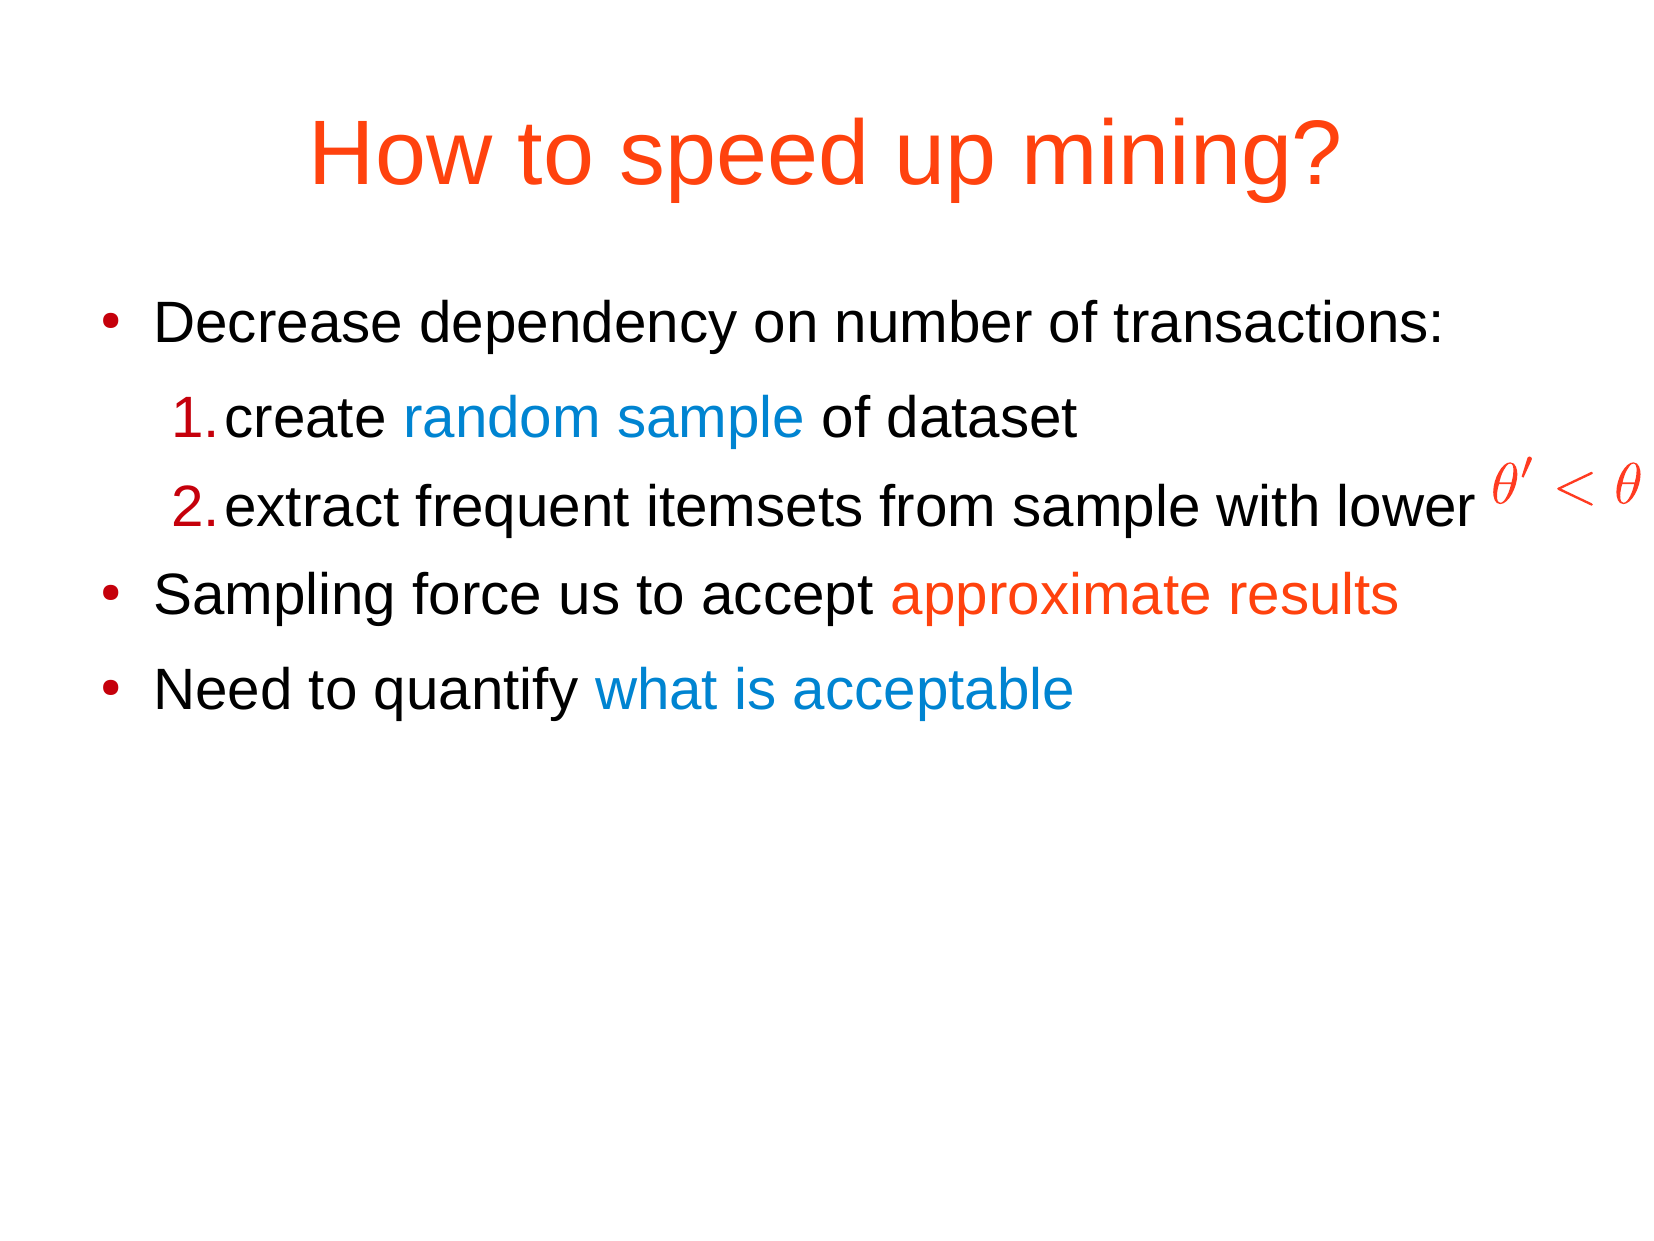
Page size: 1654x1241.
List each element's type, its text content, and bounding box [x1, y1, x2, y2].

list Decrease dependency on number of transactions: create random sample of dataset extract frequent itemsets from sample with lower Sampling force us to accept approximate results Need to quantify what is acceptable [82, 290, 1538, 1171]
title How to speed up mining? [82, 49, 1571, 257]
picture [1493, 456, 1641, 506]
